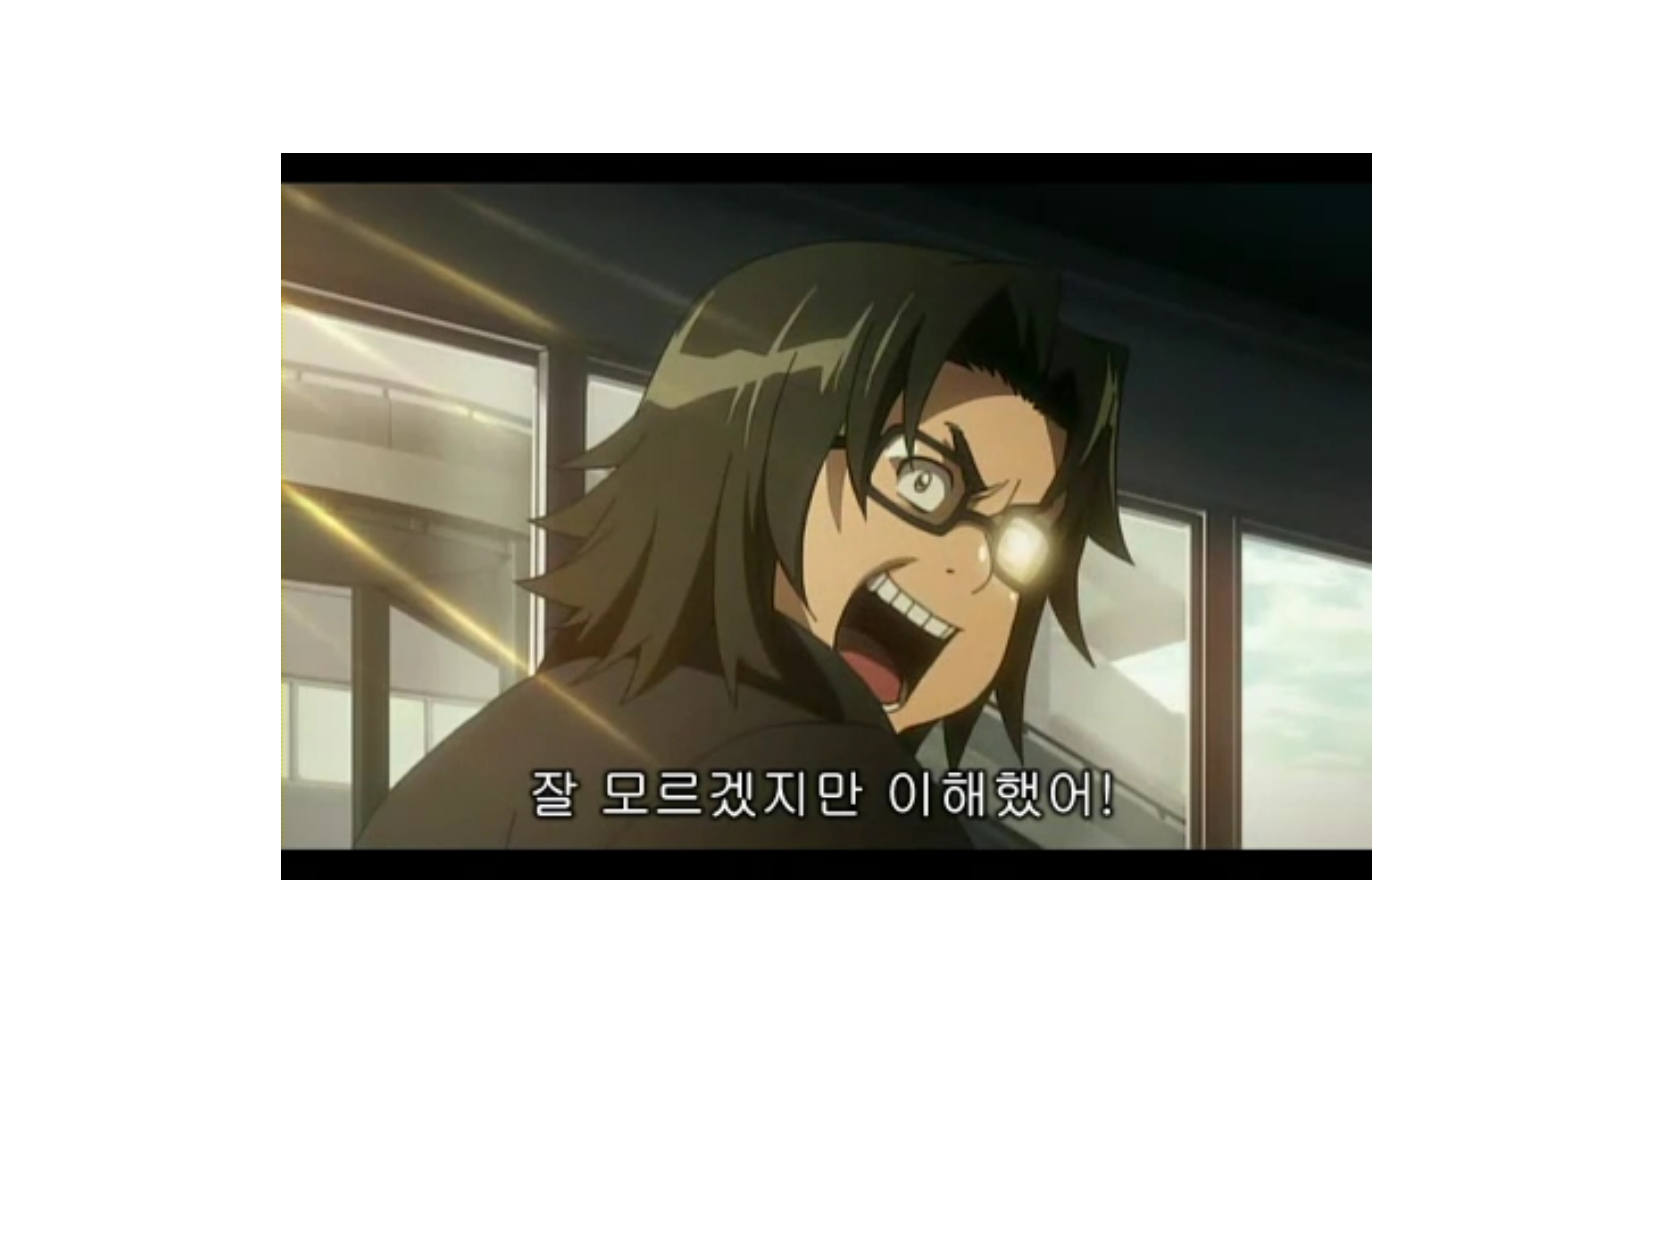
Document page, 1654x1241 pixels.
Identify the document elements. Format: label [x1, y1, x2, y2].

picture [281, 153, 1372, 880]
